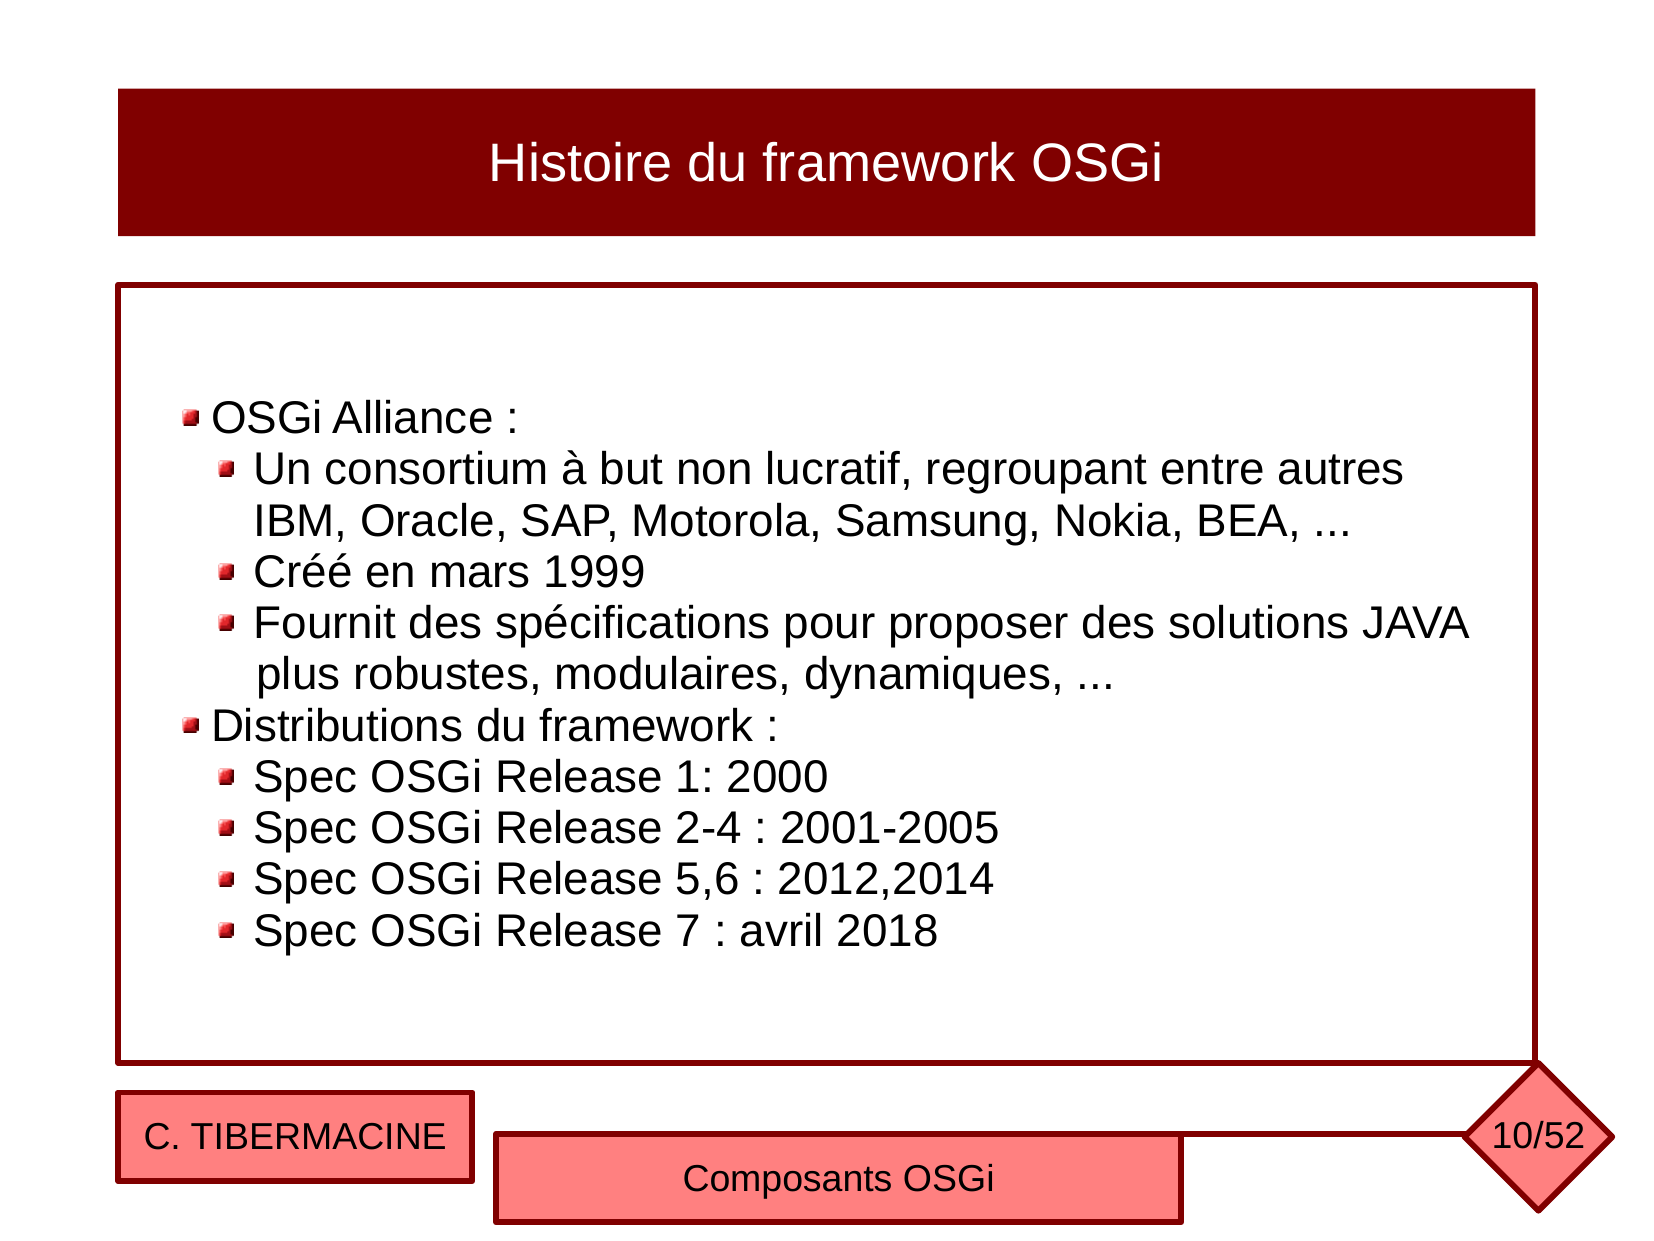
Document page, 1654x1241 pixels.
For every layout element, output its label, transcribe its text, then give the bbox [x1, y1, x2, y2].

picture [182, 717, 199, 733]
text_box [1495, 1062, 1582, 1106]
text_box [1464, 1125, 1476, 1149]
text_box [1601, 1125, 1613, 1149]
text_box OSGi Alliance : Un consortium à but non lucratif, regroupant entre autres IBM, Oracle, SAP, Motorola, Samsung, Nokia, BEA, ... Créé en mars 1999 Fournit des spécifications pour proposer des solutions JAVA plus robustes, modulaires, dynamiques, ... Distributions du framework : Spec OSGi Release 1: 2000 Spec OSGi Release 2-4 : 2001-2005 Spec OSGi Release 5,6 : 2012,2014 Spec OSGi Release 7 : avril 2018 [118, 284, 1536, 1063]
text_box [1533, 1206, 1544, 1211]
picture [218, 922, 234, 938]
picture [218, 768, 234, 785]
text_box Histoire du framework OSGi [118, 88, 1536, 237]
text_box C. TIBERMACINE [118, 1092, 473, 1182]
picture [218, 871, 234, 887]
picture [182, 409, 199, 426]
text_box <numéro>/52 [1476, 1106, 1601, 1206]
picture [218, 819, 234, 836]
picture [218, 614, 234, 631]
text_box Composants OSGi [496, 1133, 1182, 1223]
picture [218, 460, 234, 477]
picture [218, 563, 234, 580]
